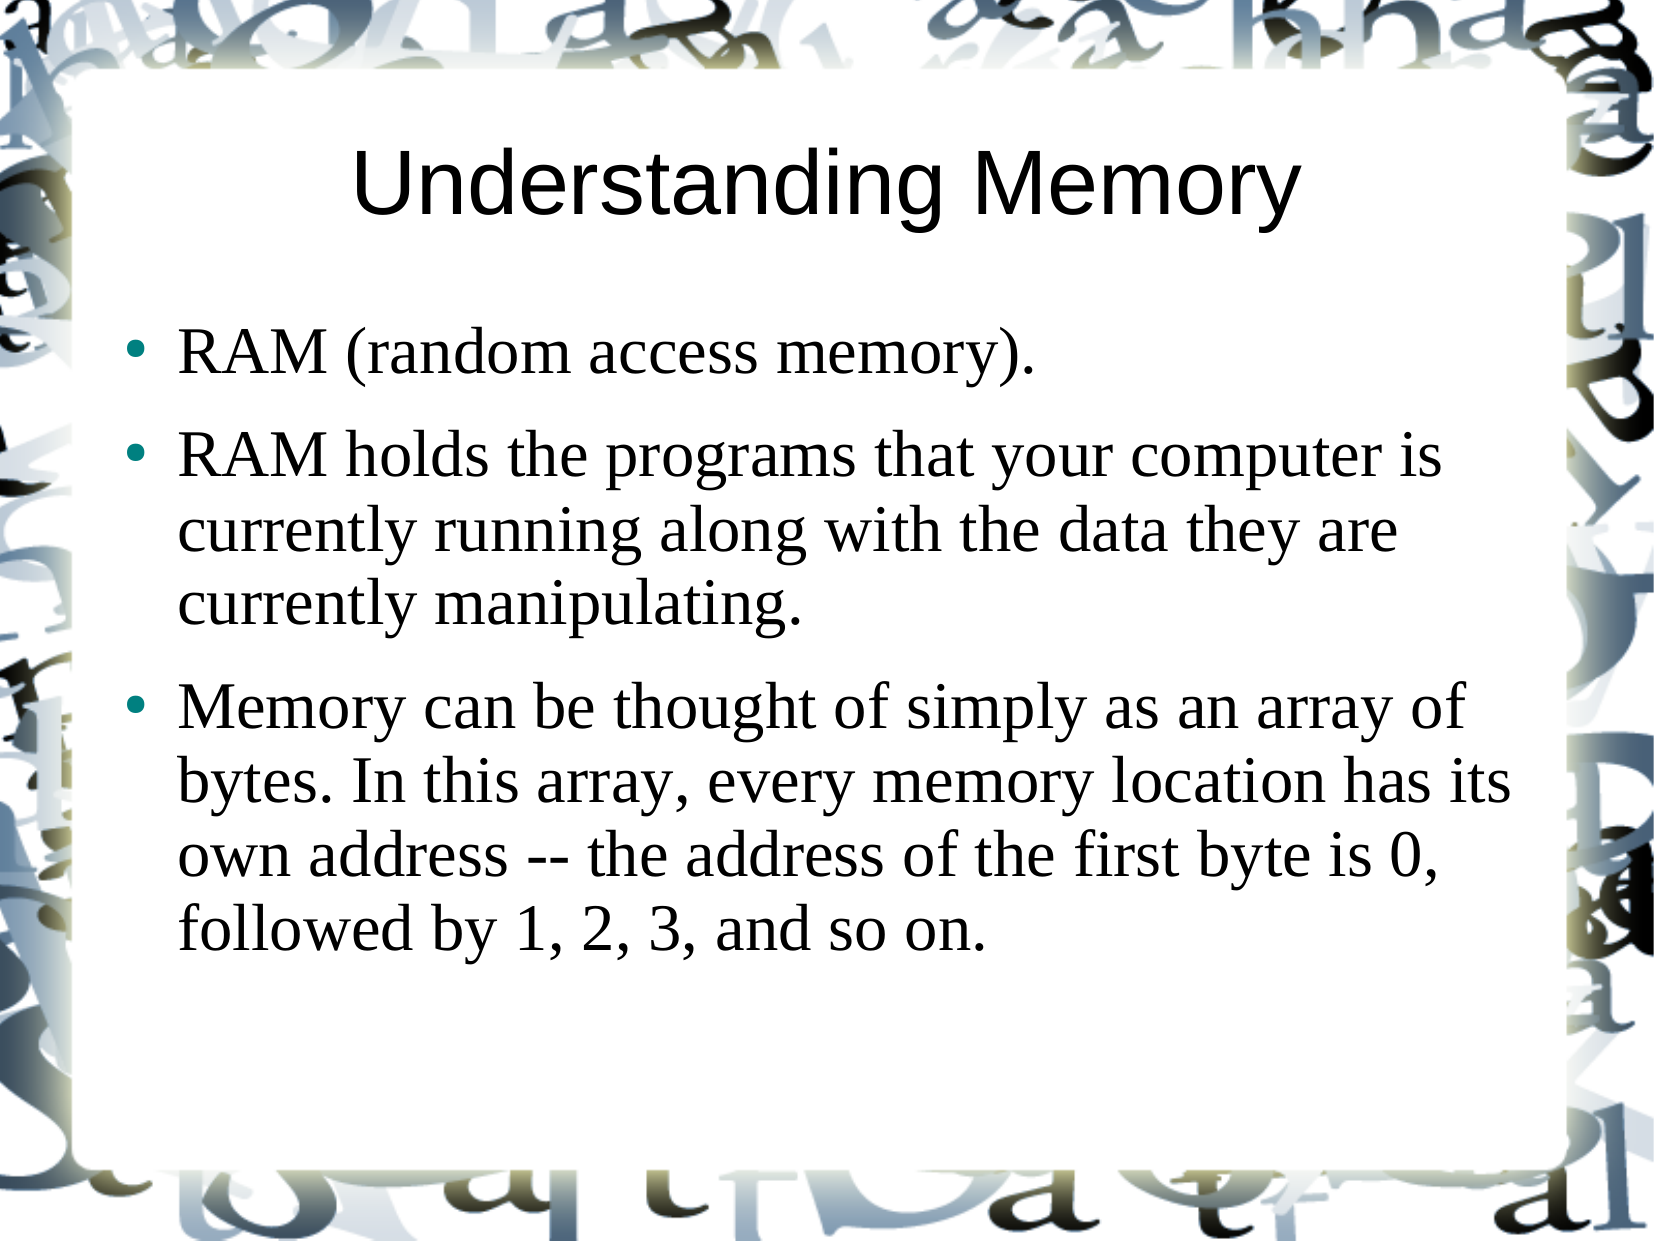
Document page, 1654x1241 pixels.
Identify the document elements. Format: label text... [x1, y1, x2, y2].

picture [0, 0, 1654, 1241]
title Understanding Memory [82, 86, 1571, 279]
list RAM (random access memory). RAM holds the programs that your computer is currently running along with the data they are currently manipulating. Memory can be thought of simply as an array of bytes. In this array, every memory location has its own address -- the address of the first byte is 0, followed by 1, 2, 3, and so on. [106, 313, 1530, 1118]
